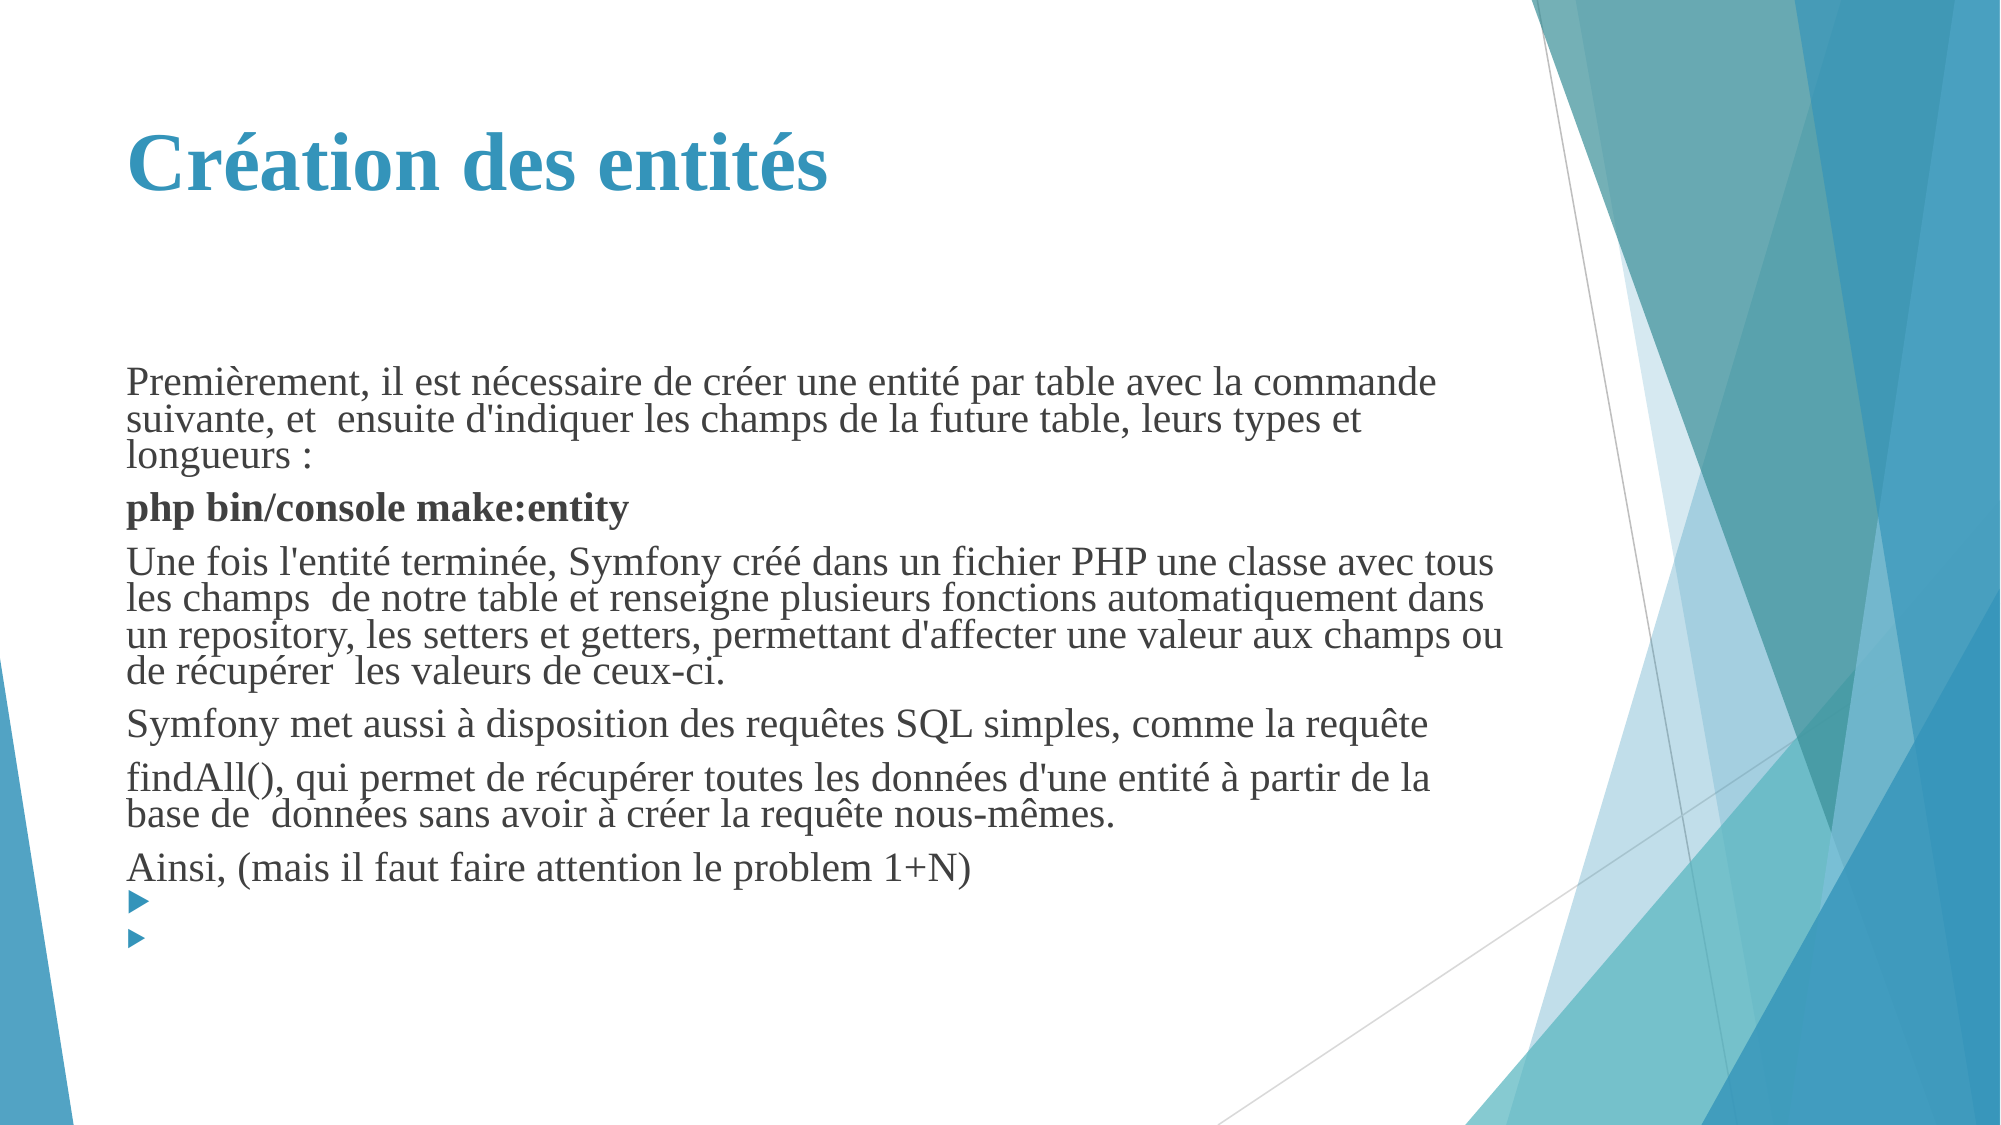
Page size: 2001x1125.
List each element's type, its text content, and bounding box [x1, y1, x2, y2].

title Création des entités [111, 99, 1522, 317]
list Premièrement, il est nécessaire de créer une entité par table avec la commande suivante, et ensuite d'indiquer les champs de la future table, leurs types et longueurs : php bin/console make:entity Une fois l'entité terminée, Symfony créé dans un fichier PHP une classe avec tous les champs de notre table et renseigne plusieurs fonctions automatiquement dans un repository, les setters et getters, permettant d'affecter une valeur aux champs ou de récupérer les valeurs de ceux-ci. Symfony met aussi à disposition des requêtes SQL simples, comme la requête findAll(), qui permet de récupérer toutes les données d'une entité à partir de la base de données sans avoir à créer la requête nous-mêmes. Ainsi, (mais il faut faire attention le problem 1+N) [111, 358, 1522, 996]
